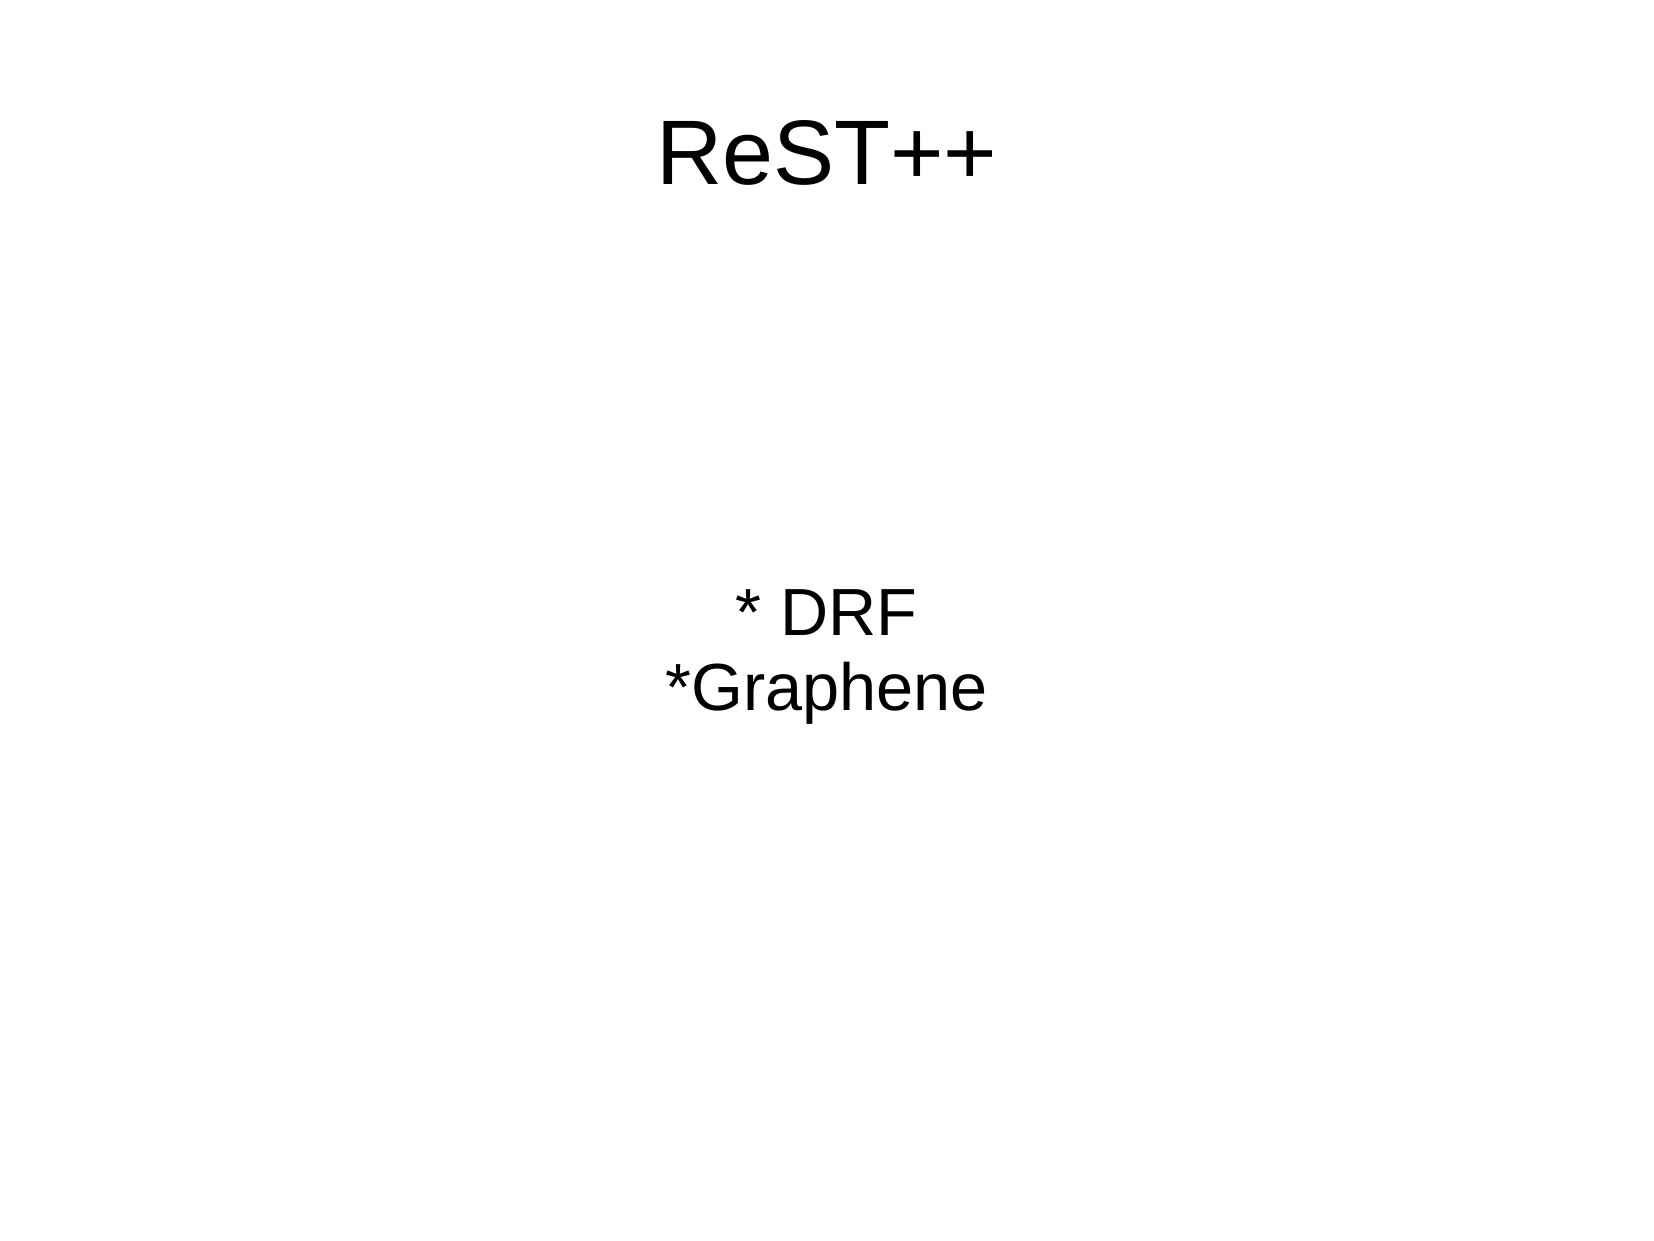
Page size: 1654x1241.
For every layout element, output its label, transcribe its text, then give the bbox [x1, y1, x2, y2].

subtitle * DRF *Graphene [82, 290, 1571, 1010]
title ReST++ [82, 49, 1571, 257]
